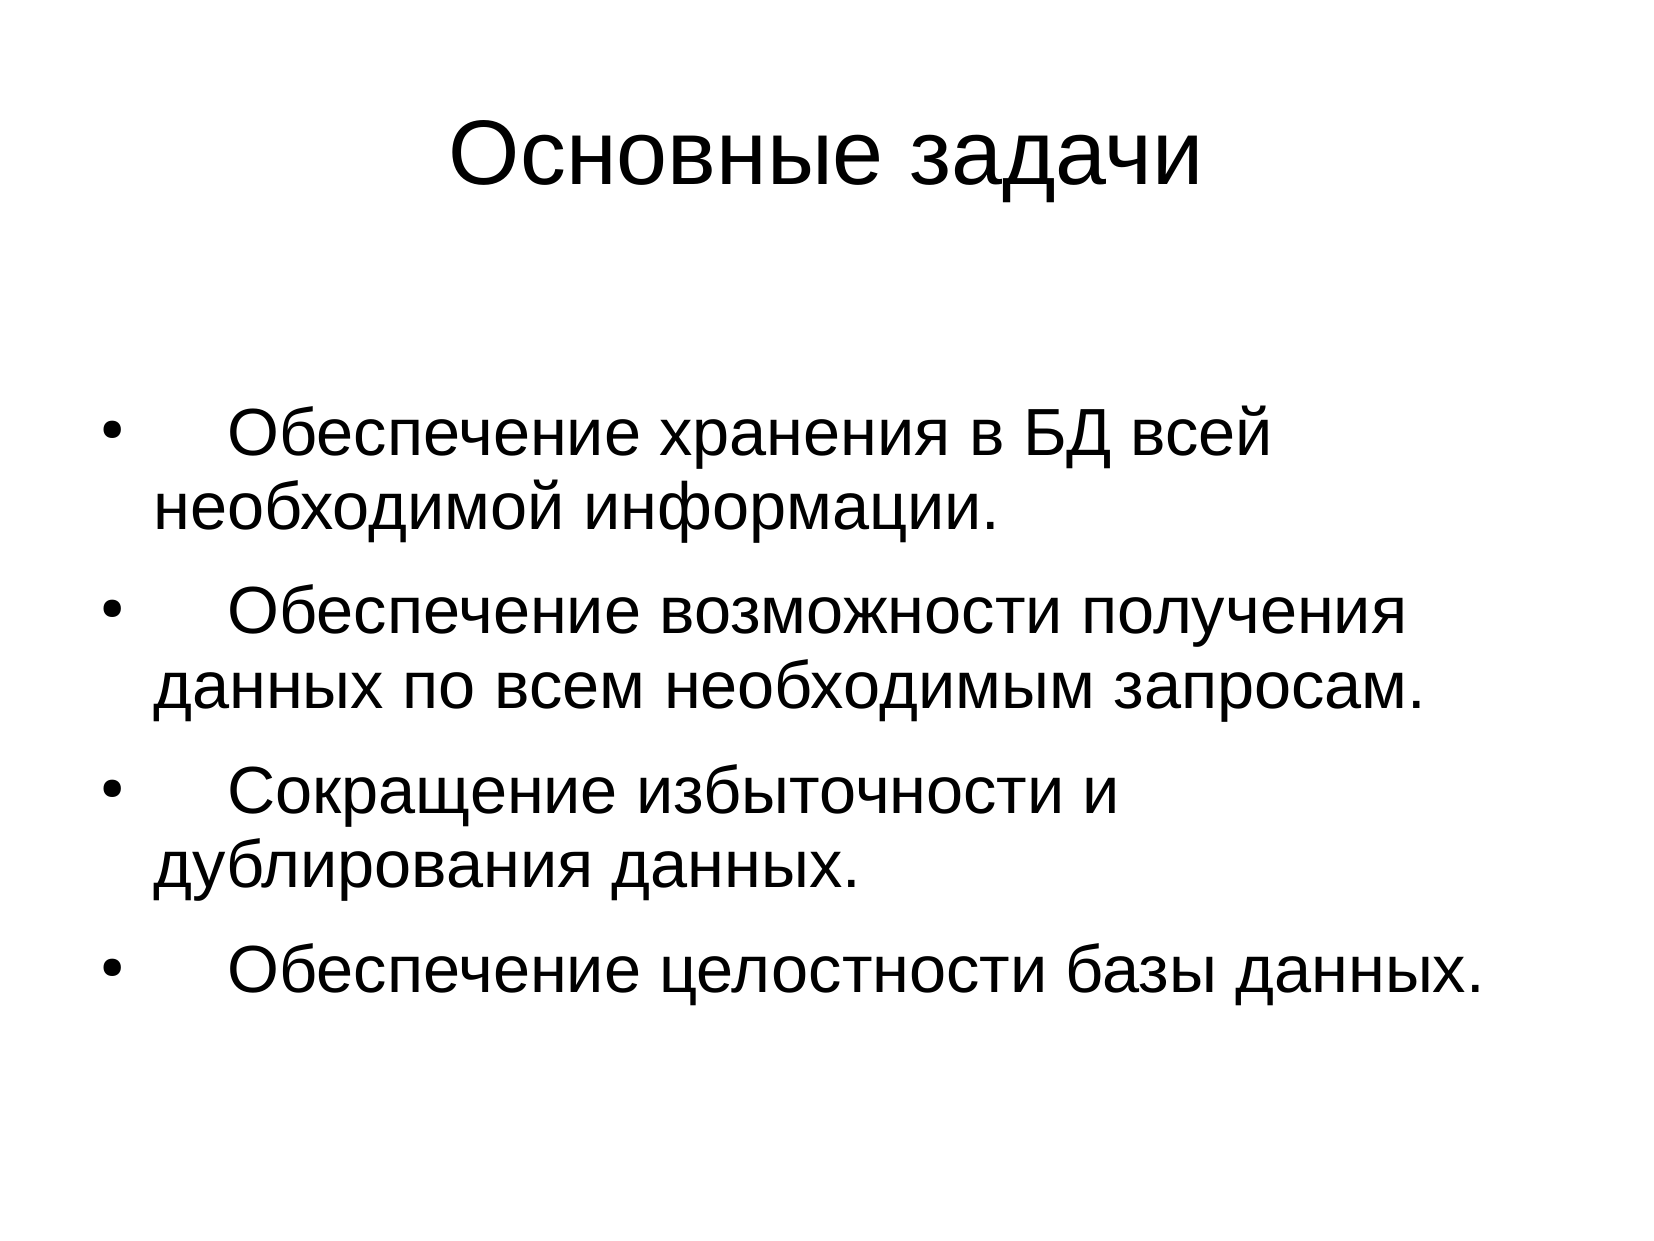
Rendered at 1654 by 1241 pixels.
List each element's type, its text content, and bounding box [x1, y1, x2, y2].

list Обеспечение хранения в БД всей необходимой информации. Обеспечение возможности получения данных по всем необходимым запросам. Сокращение избыточности и дублирования данных. Обеспечение целостности базы данных. [82, 290, 1571, 1010]
title Основные задачи [82, 49, 1571, 257]
